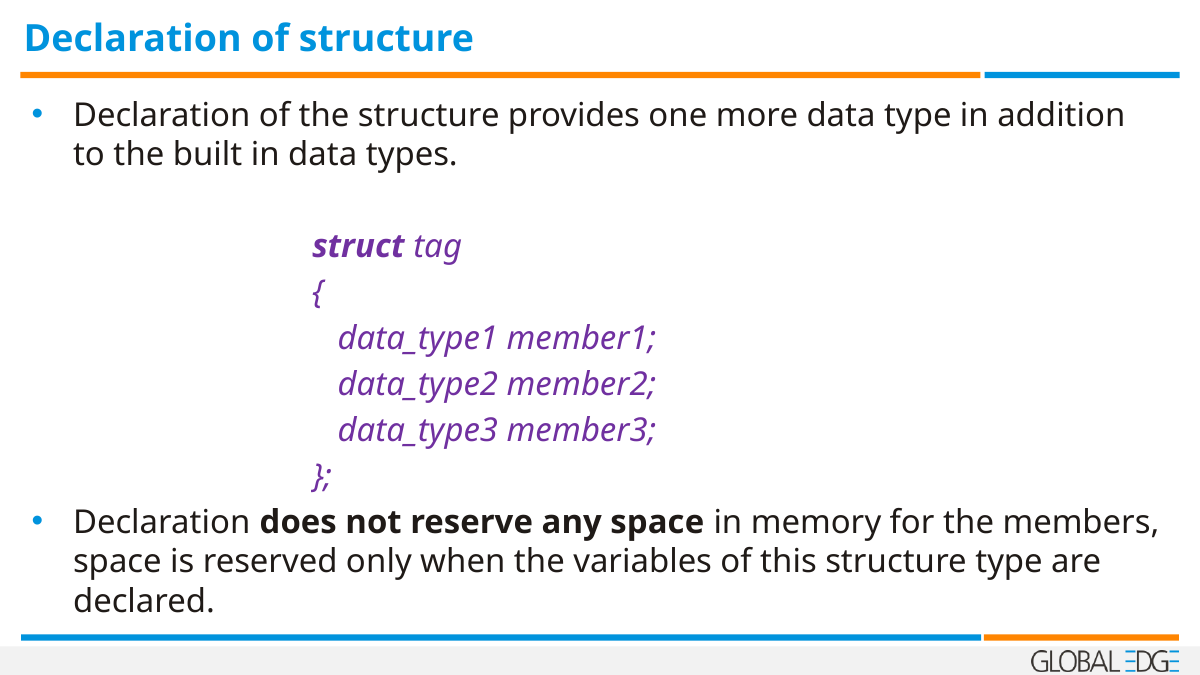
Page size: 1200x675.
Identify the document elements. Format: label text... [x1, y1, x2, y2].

list Declaration of the structure provides one more data type in addition to the built in data types. struct tag { data_type1 member1; data_type2 member2; data_type3 member3; }; Declaration does not reserve any space in memory for the members, space is reserved only when the variables of this structure type are declared. [20, 87, 1179, 628]
picture [1031, 650, 1179, 672]
title Declaration of structure [12, 9, 1088, 63]
